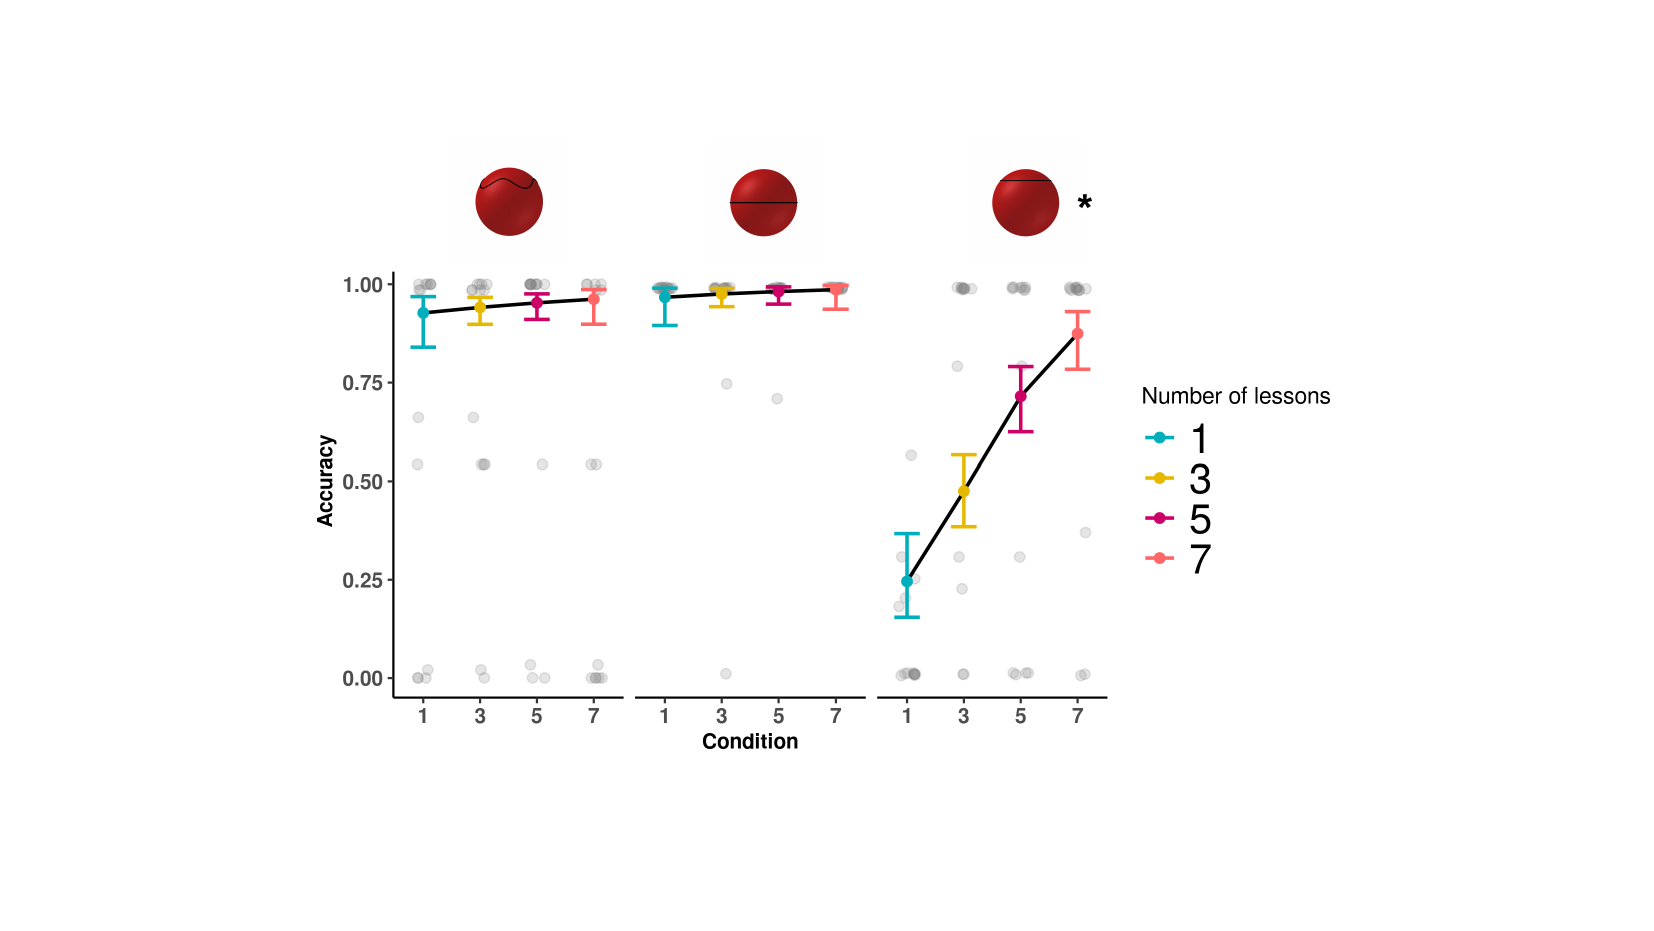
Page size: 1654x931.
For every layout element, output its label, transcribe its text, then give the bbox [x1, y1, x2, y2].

text_box [366, 130, 1123, 272]
text_box * [1062, 179, 1123, 237]
picture [708, 141, 821, 260]
picture [970, 141, 1083, 260]
picture [453, 139, 567, 260]
picture [305, 165, 1354, 765]
